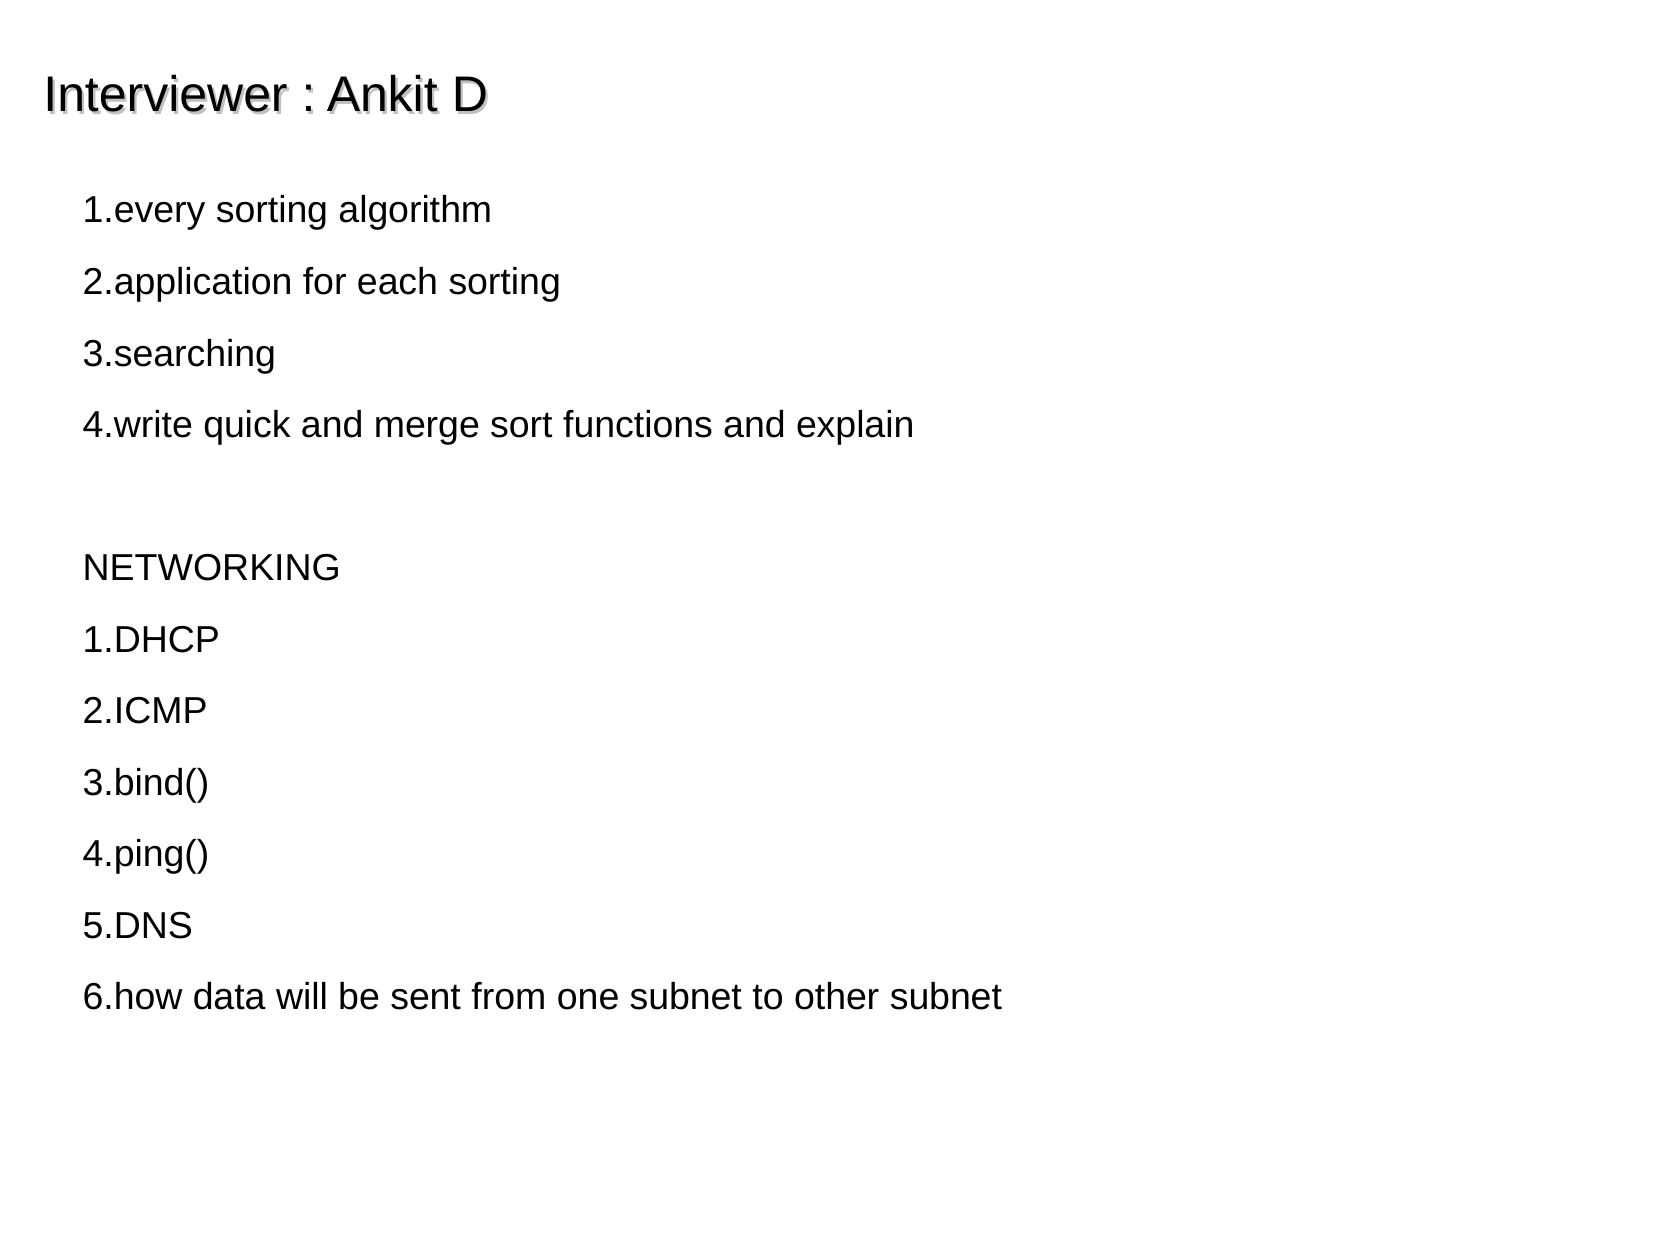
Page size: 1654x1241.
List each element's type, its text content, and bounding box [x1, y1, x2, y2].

title Interviewer : Ankit D [35, 59, 497, 130]
list 1.every sorting algorithm 2.application for each sorting 3.searching 4.write quick and merge sort functions and explain NETWORKING 1.DHCP 2.ICMP 3.bind() 4.ping() 5.DNS 6.how data will be sent from one subnet to other subnet [82, 188, 1571, 1111]
